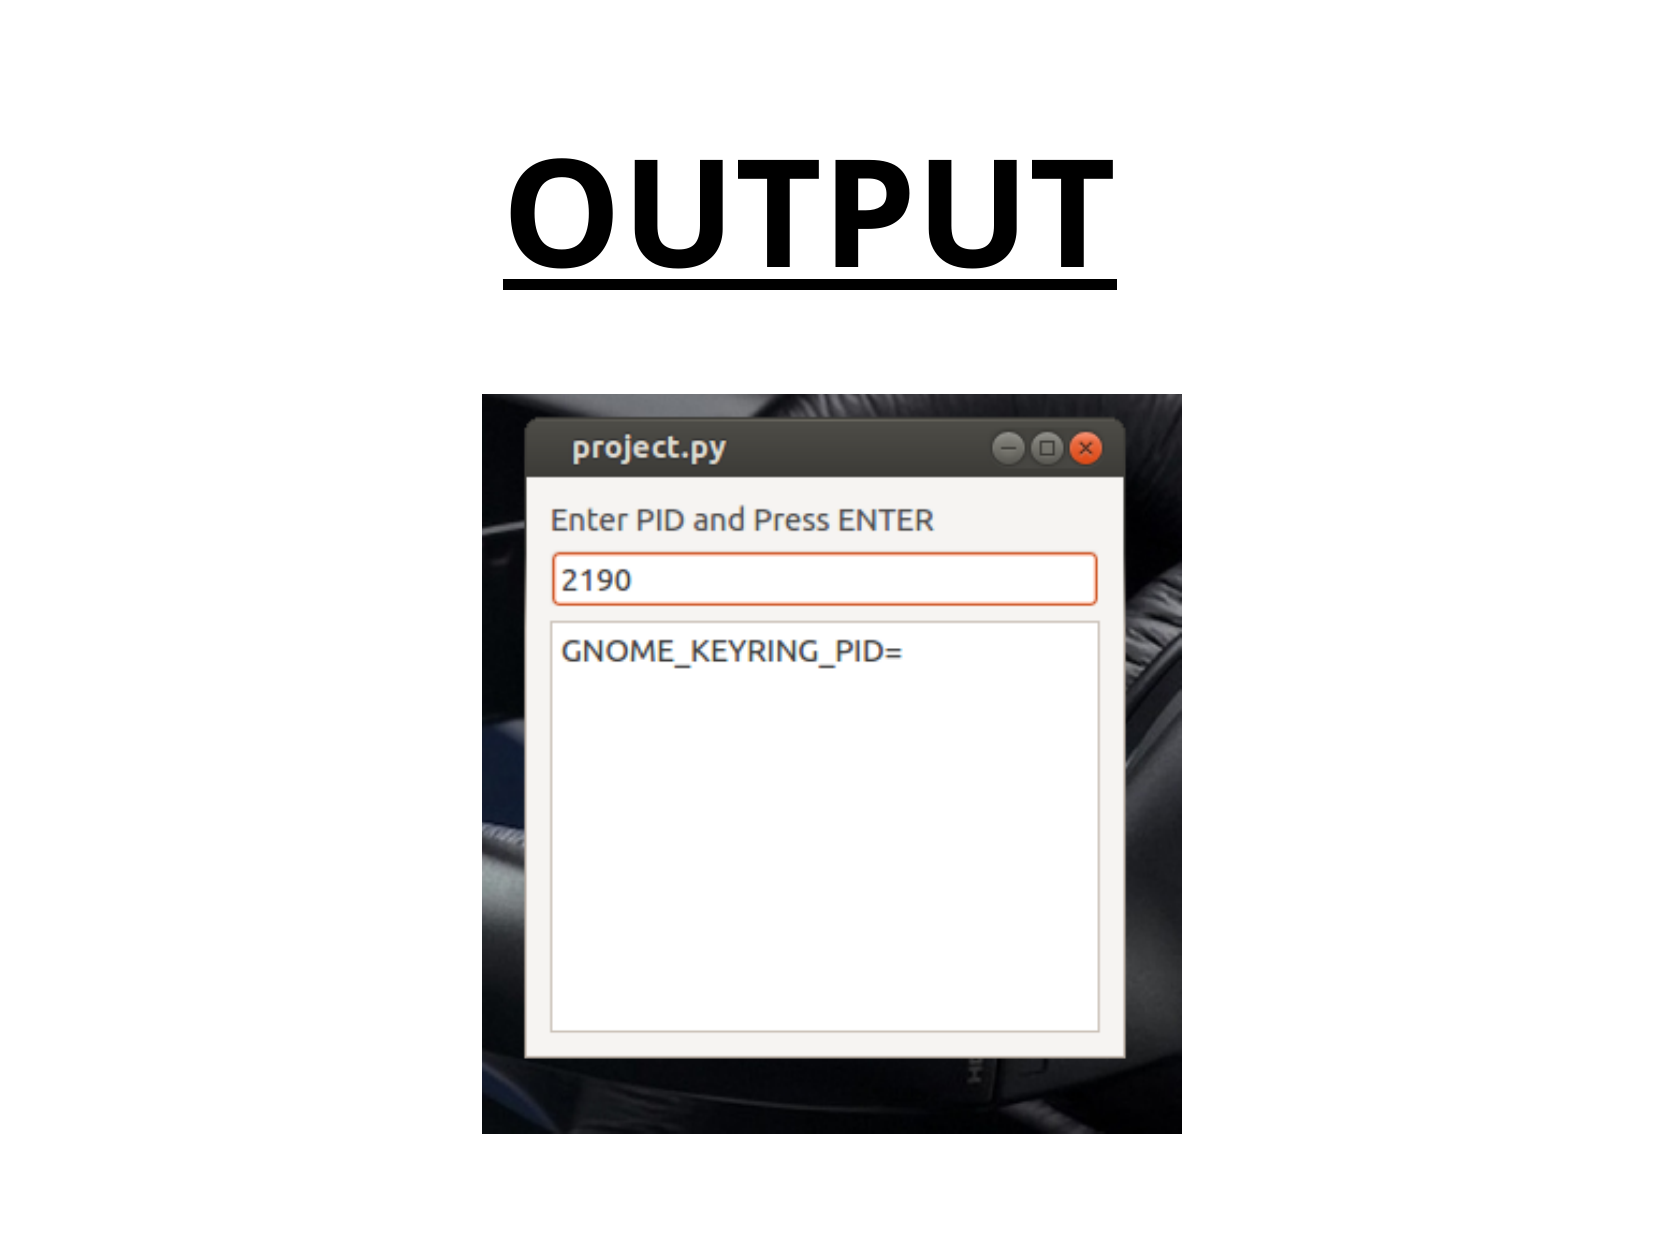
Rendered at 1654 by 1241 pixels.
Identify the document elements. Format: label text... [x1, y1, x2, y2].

text_box OUTPUT [487, 99, 1134, 355]
picture [482, 394, 1182, 1134]
